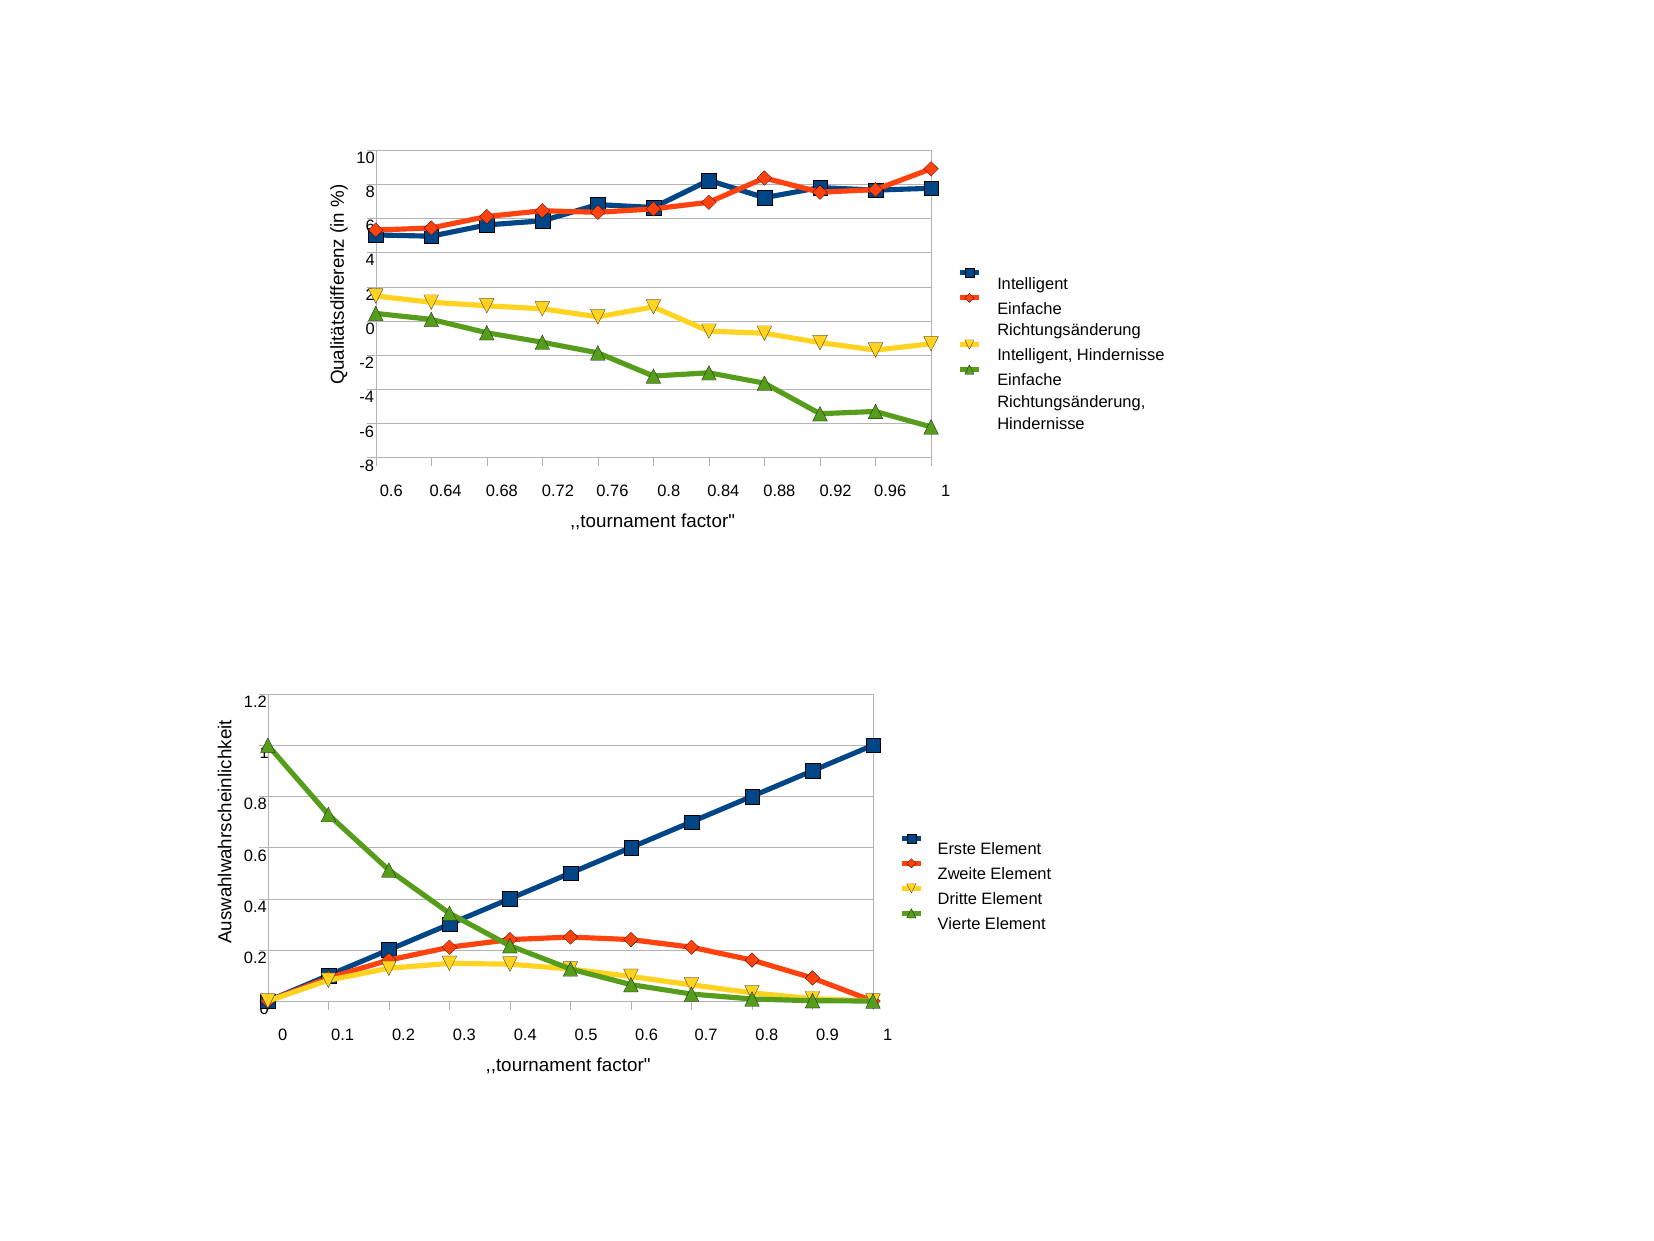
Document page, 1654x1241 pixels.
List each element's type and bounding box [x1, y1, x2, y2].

picture [170, 675, 1069, 1088]
picture [283, 131, 1182, 544]
